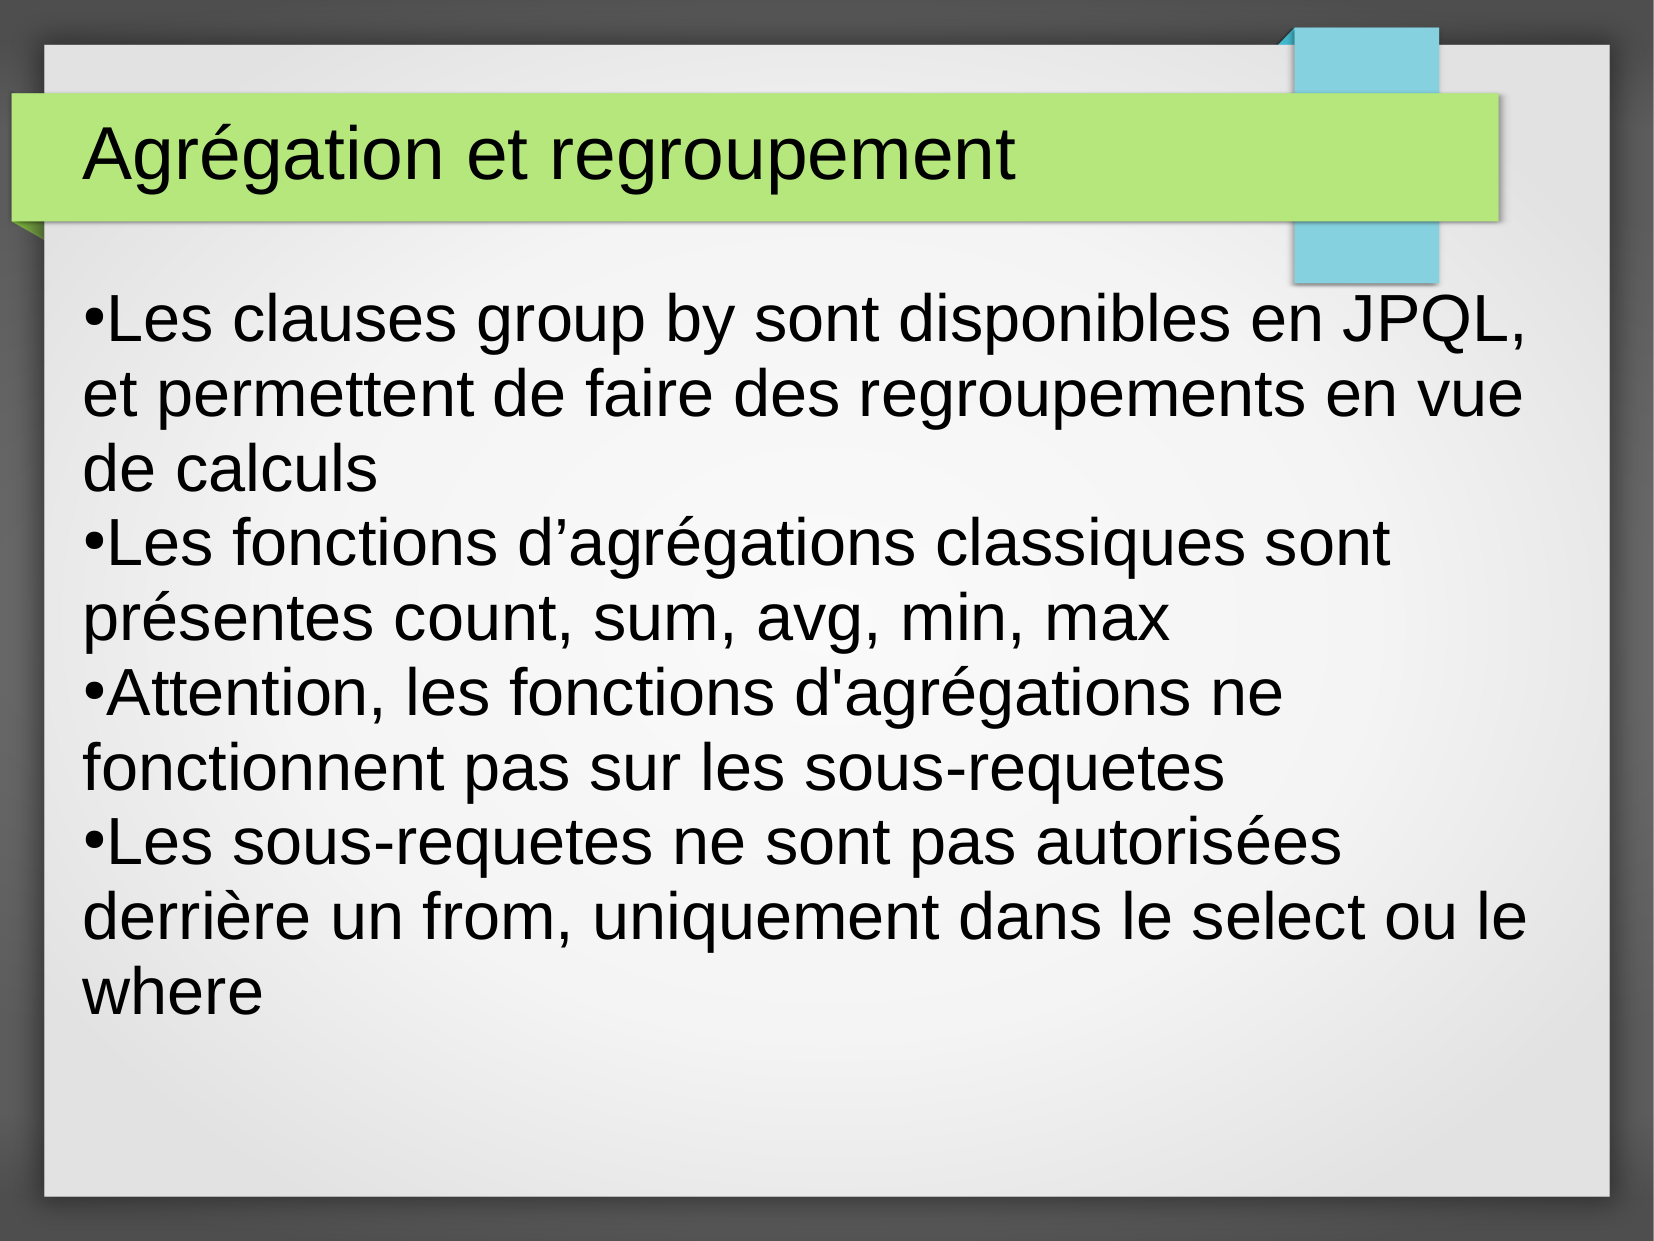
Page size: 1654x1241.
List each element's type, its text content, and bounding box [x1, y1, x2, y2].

title Agrégation et regroupement [82, 94, 1264, 213]
picture [0, 0, 1654, 1241]
subtitle Les clauses group by sont disponibles en JPQL, et permettent de faire des regroupements en vue de calculs Les fonctions d’agrégations classiques sont présentes count, sum, avg, min, max Attention, les fonctions d'agrégations ne fonctionnent pas sur les sous-requetes Les sous-requetes ne sont pas autorisées derrière un from, uniquement dans le select ou le where [82, 281, 1571, 1029]
